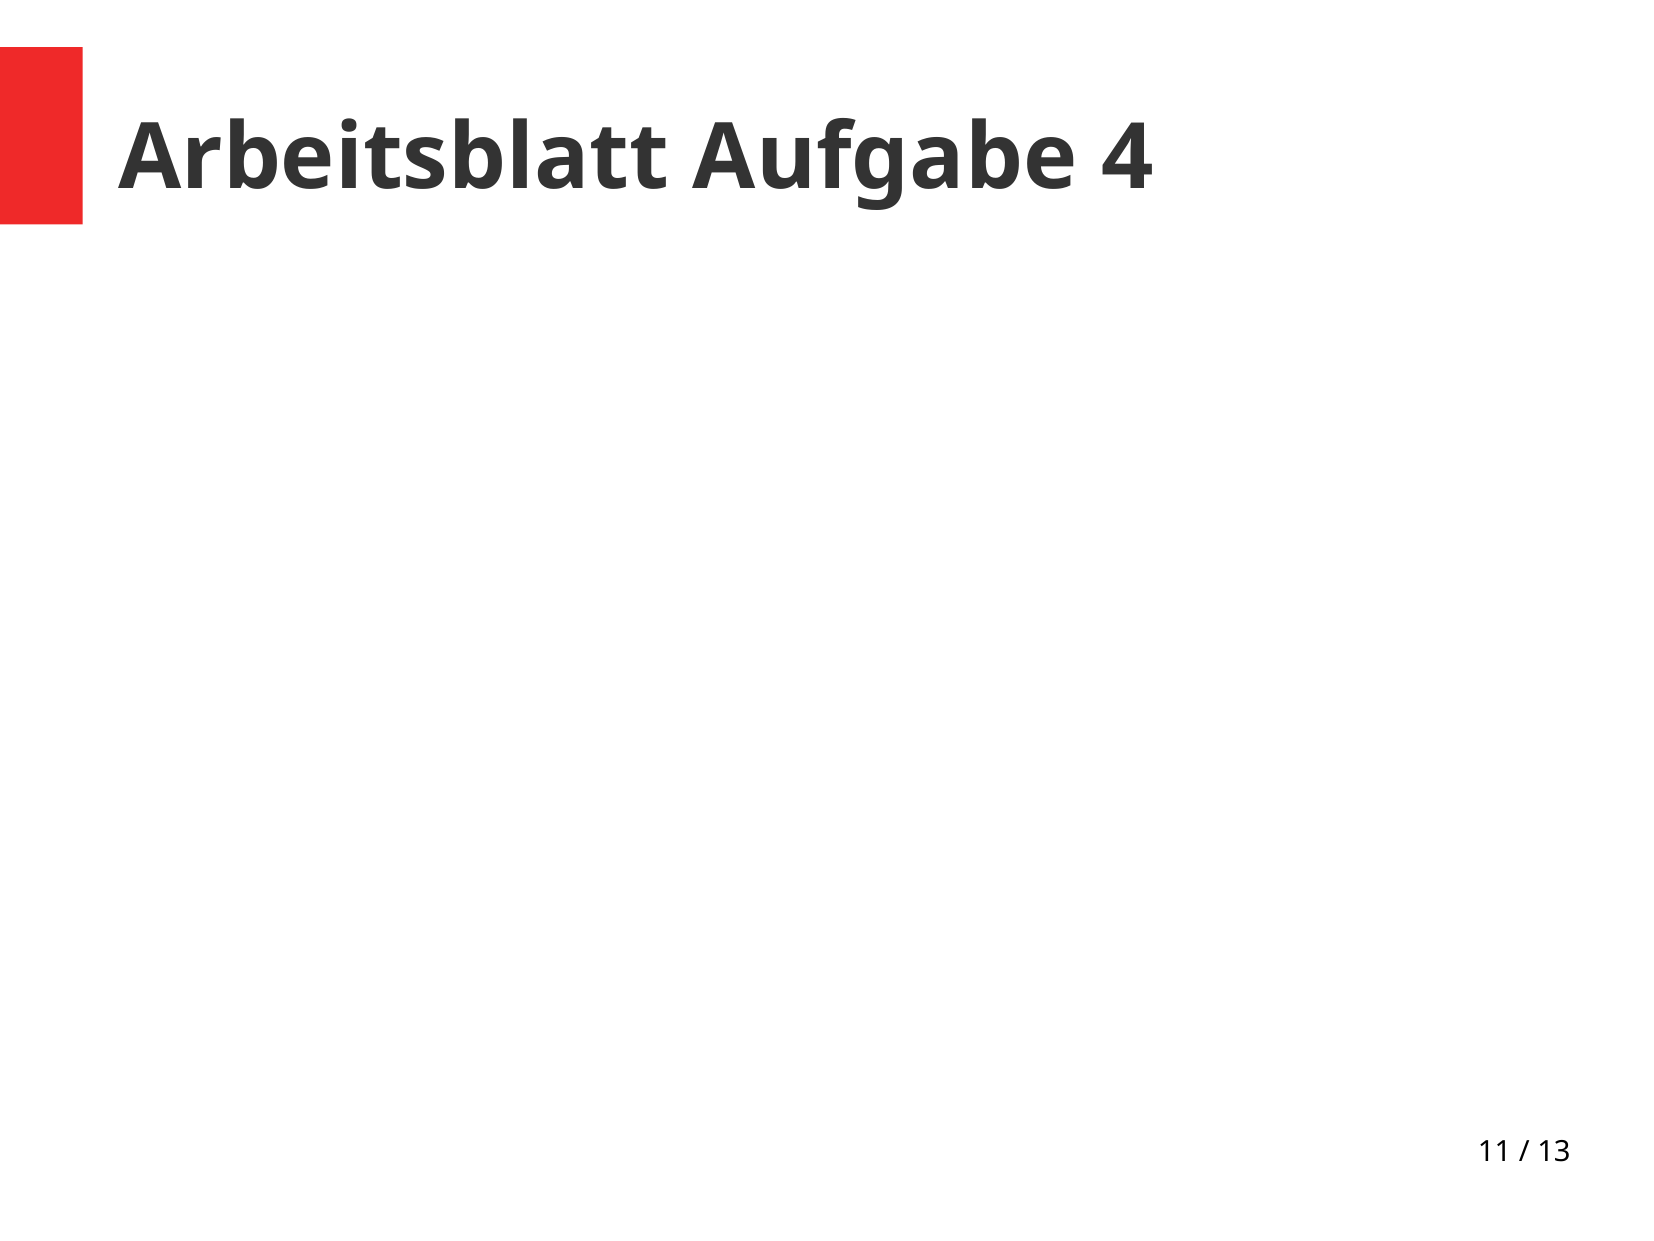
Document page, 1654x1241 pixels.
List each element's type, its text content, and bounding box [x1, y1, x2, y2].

title Arbeitsblatt Aufgabe 4 [118, 49, 1571, 257]
